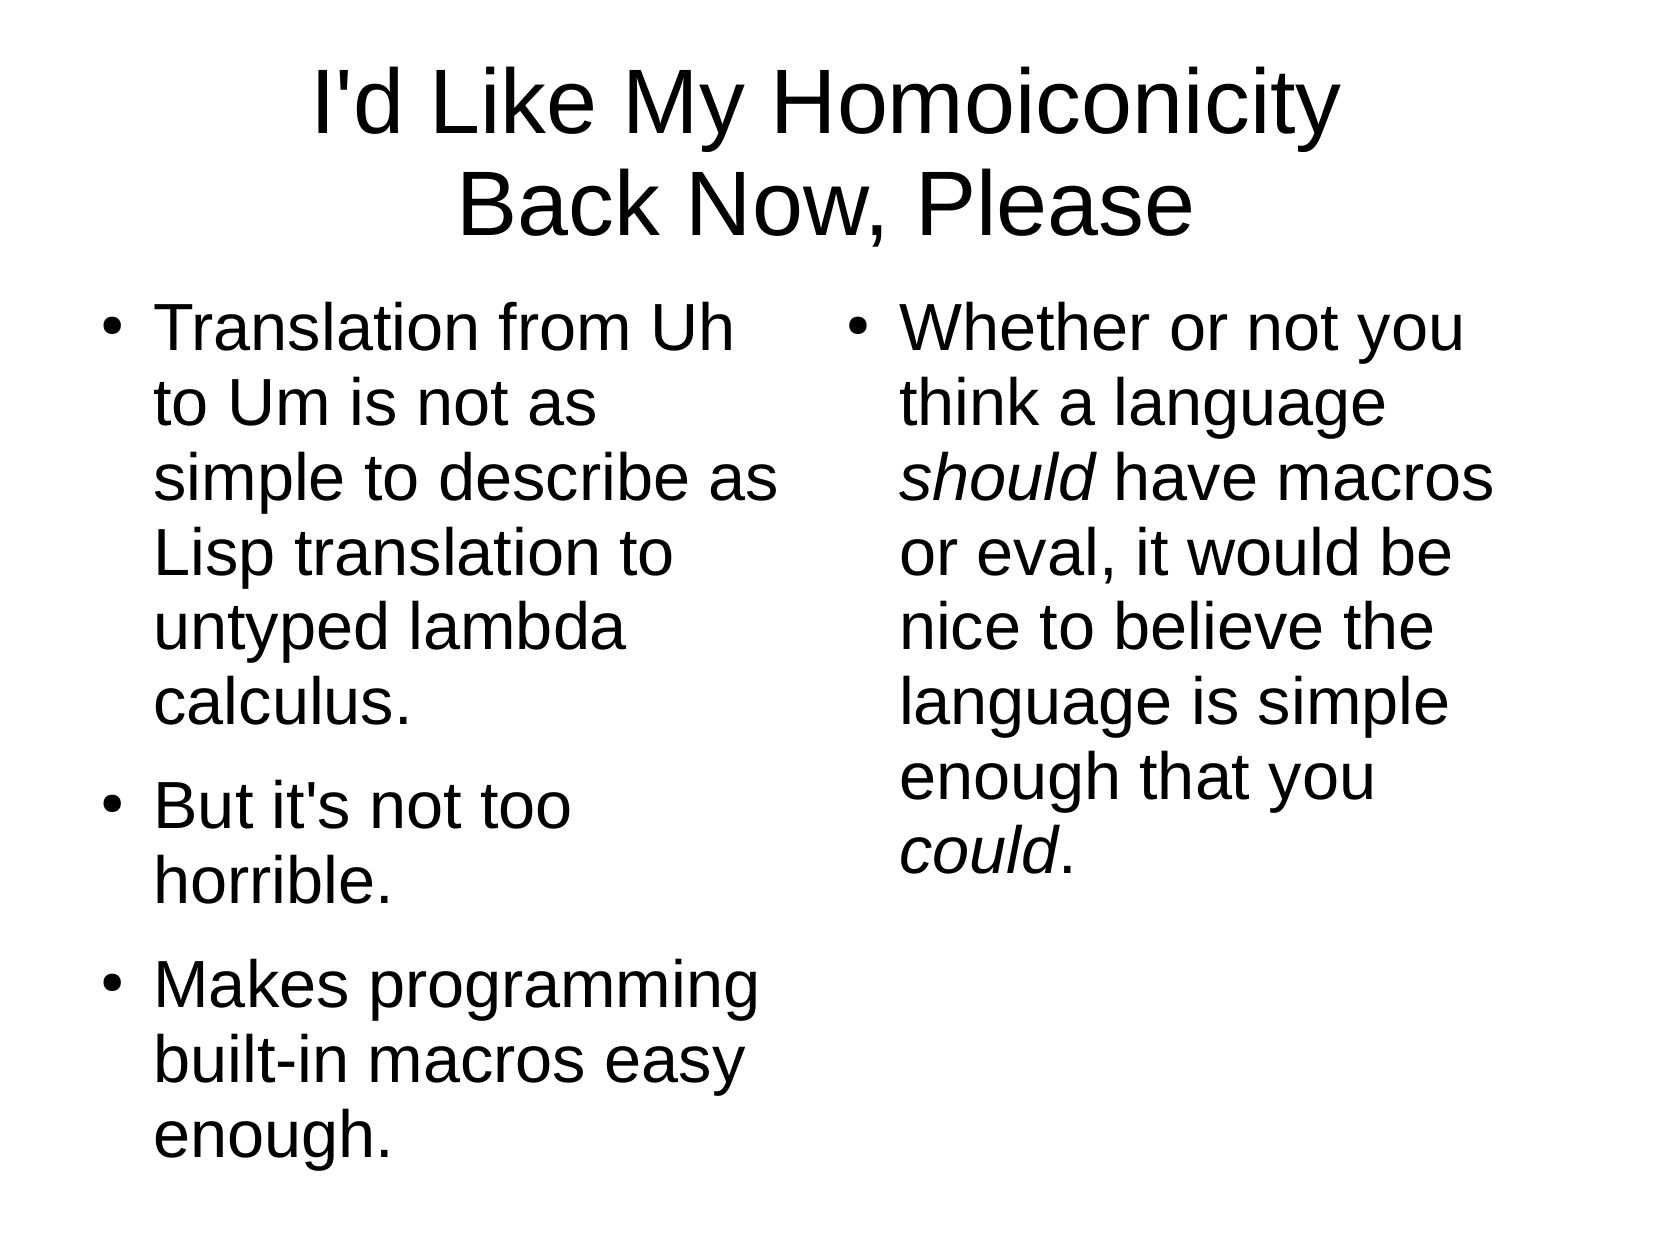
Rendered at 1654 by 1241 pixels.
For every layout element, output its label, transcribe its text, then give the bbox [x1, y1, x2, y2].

title I'd Like My Homoiconicity Back Now, Please [82, 49, 1571, 257]
list Translation from Uh to Um is not as simple to describe as Lisp translation to untyped lambda calculus. But it's not too horrible. Makes programming built-in macros easy enough. [82, 290, 793, 1201]
list Whether or not you think a language should have macros or eval, it would be nice to believe the language is simple enough that you could. [828, 290, 1539, 1010]
